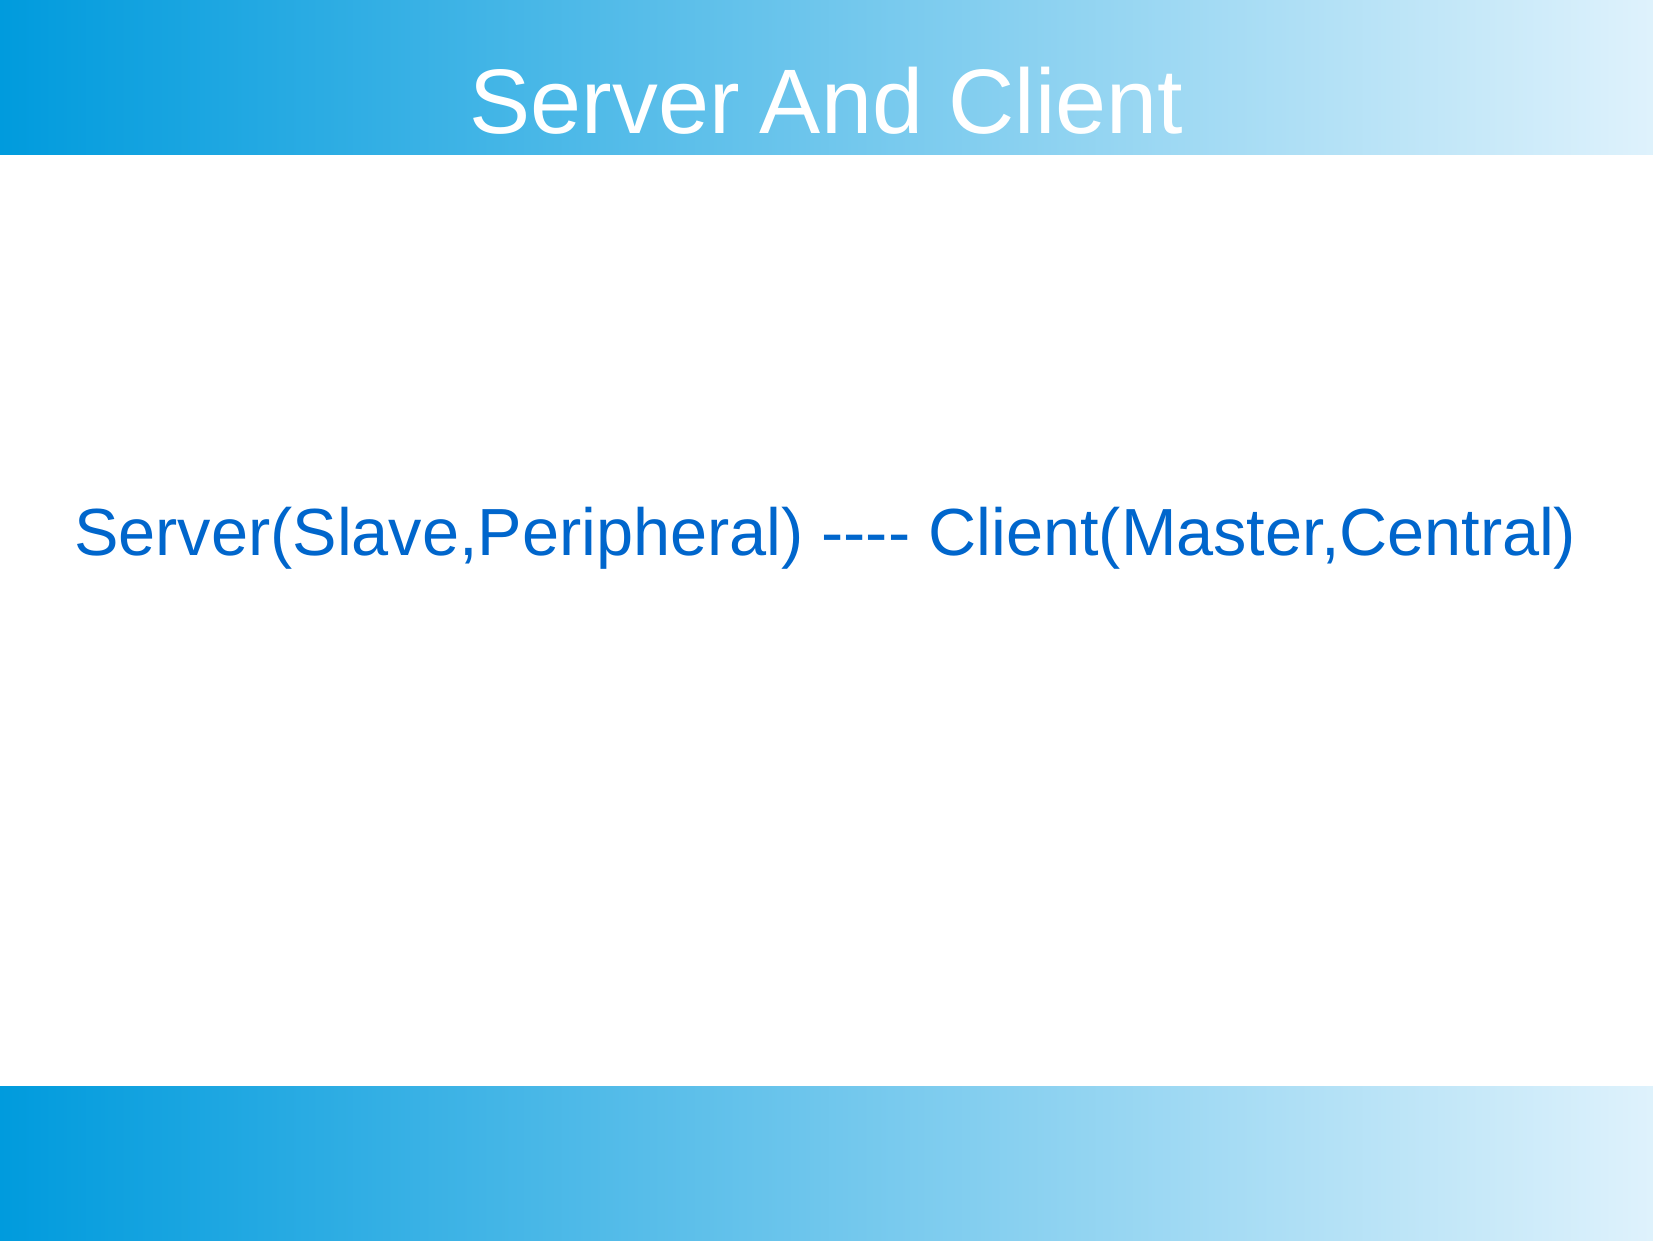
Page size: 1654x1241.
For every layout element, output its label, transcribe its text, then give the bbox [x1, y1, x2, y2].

title Server And Client [82, 49, 1571, 155]
list Server(Slave,Peripheral) ---- Client(Master,Central) [0, 495, 1582, 1215]
